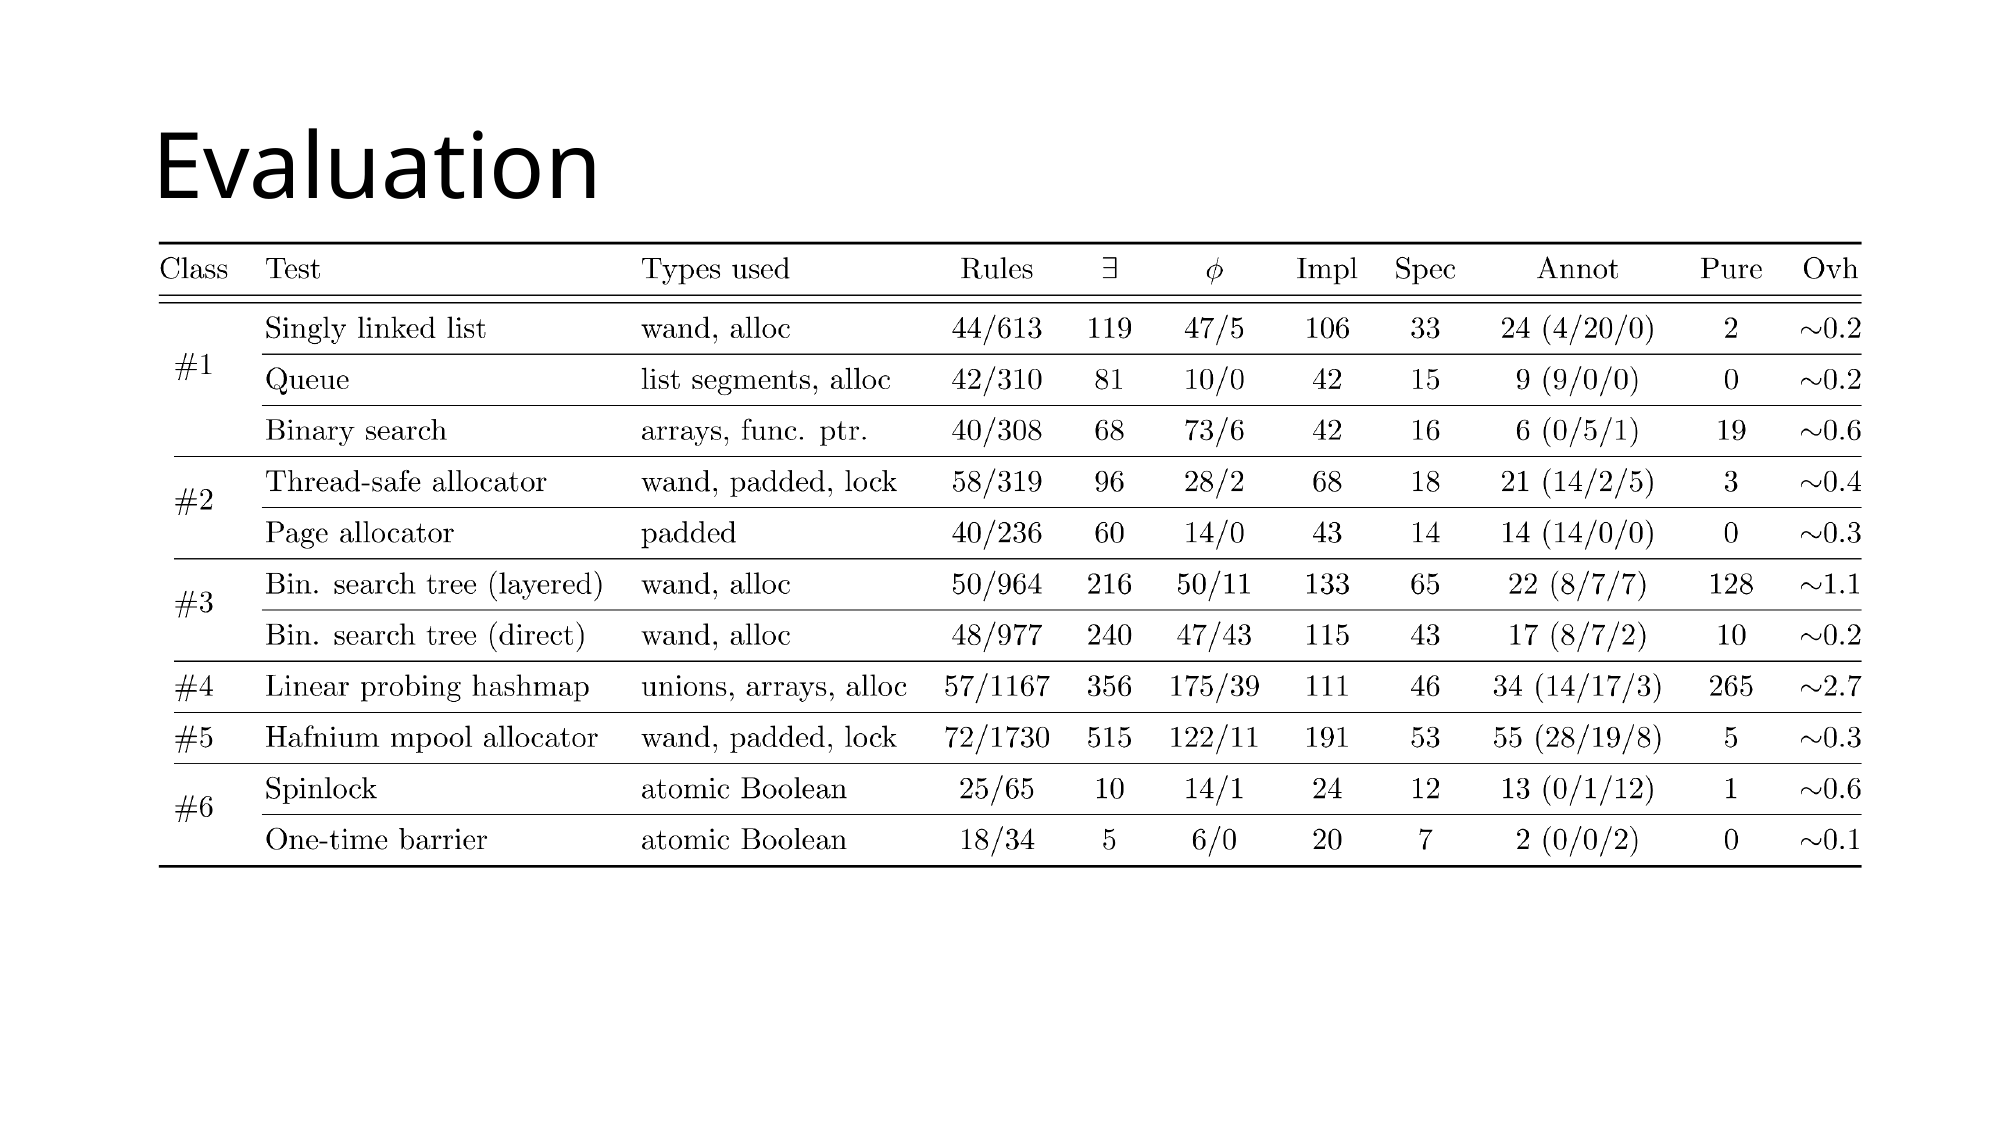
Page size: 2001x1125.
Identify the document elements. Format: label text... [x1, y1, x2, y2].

title Evaluation [137, 59, 1863, 278]
picture [157, 240, 1863, 869]
